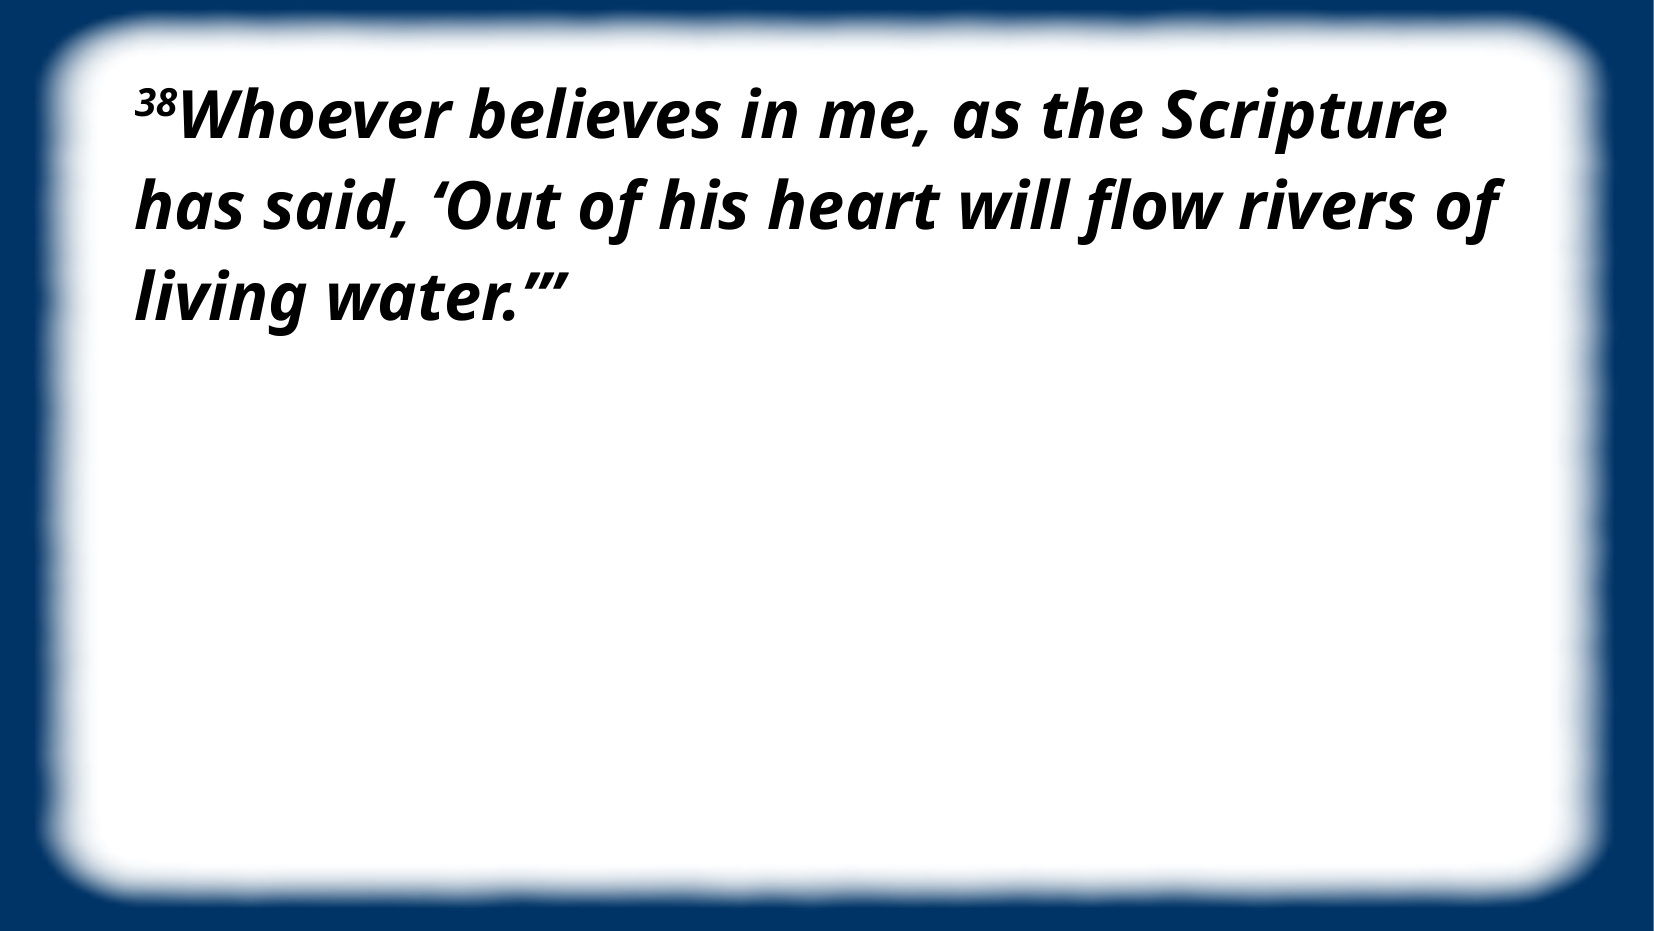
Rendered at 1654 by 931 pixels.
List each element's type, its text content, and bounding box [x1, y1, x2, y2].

picture [0, 0, 1654, 931]
text_box 38Whoever believes in me, as the Scripture has said, ‘Out of his heart will flow rivers of living water.’” [120, 60, 1531, 342]
